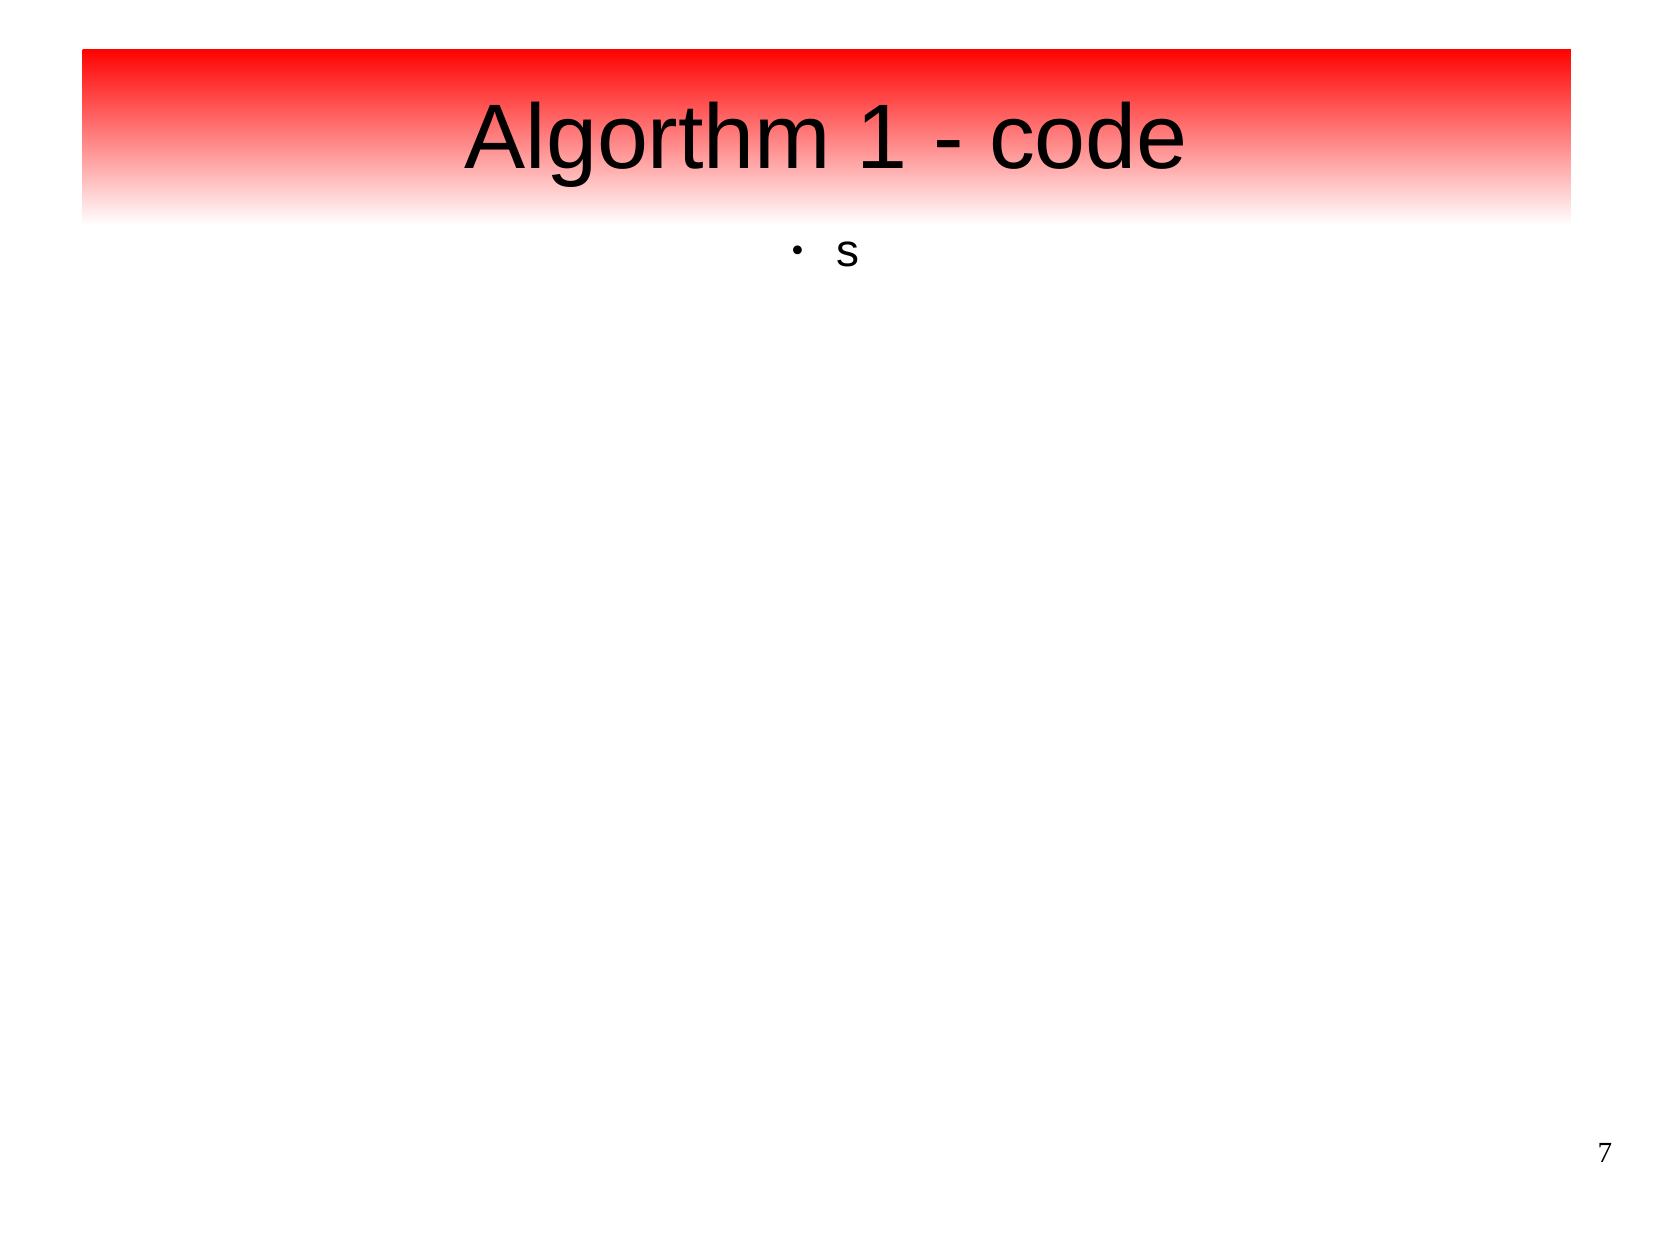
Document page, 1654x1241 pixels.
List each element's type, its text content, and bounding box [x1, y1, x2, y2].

list s [75, 225, 1576, 1044]
title Algorthm 1 - code [82, 49, 1571, 225]
